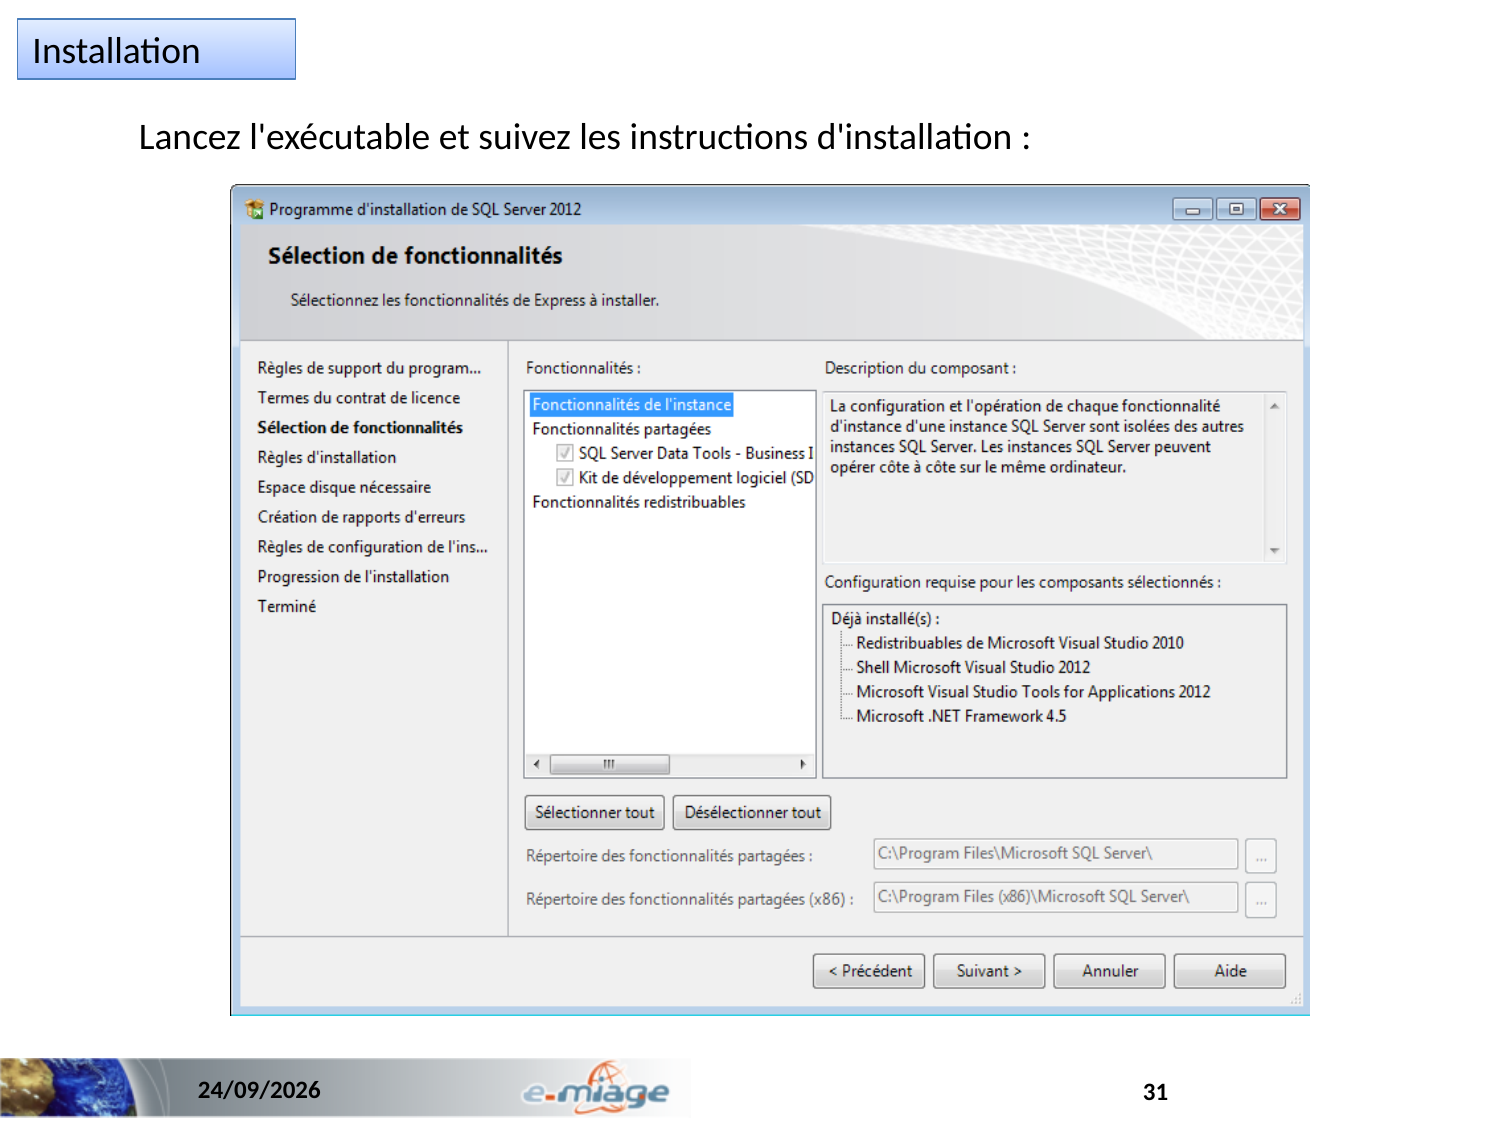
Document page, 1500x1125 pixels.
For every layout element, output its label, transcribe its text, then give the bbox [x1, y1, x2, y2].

text_box Installation [17, 19, 296, 79]
text_box Lancez l'exécutable et suivez les instructions d'installation : [123, 104, 1137, 165]
picture [230, 184, 1310, 1016]
picture [0, 1058, 691, 1118]
